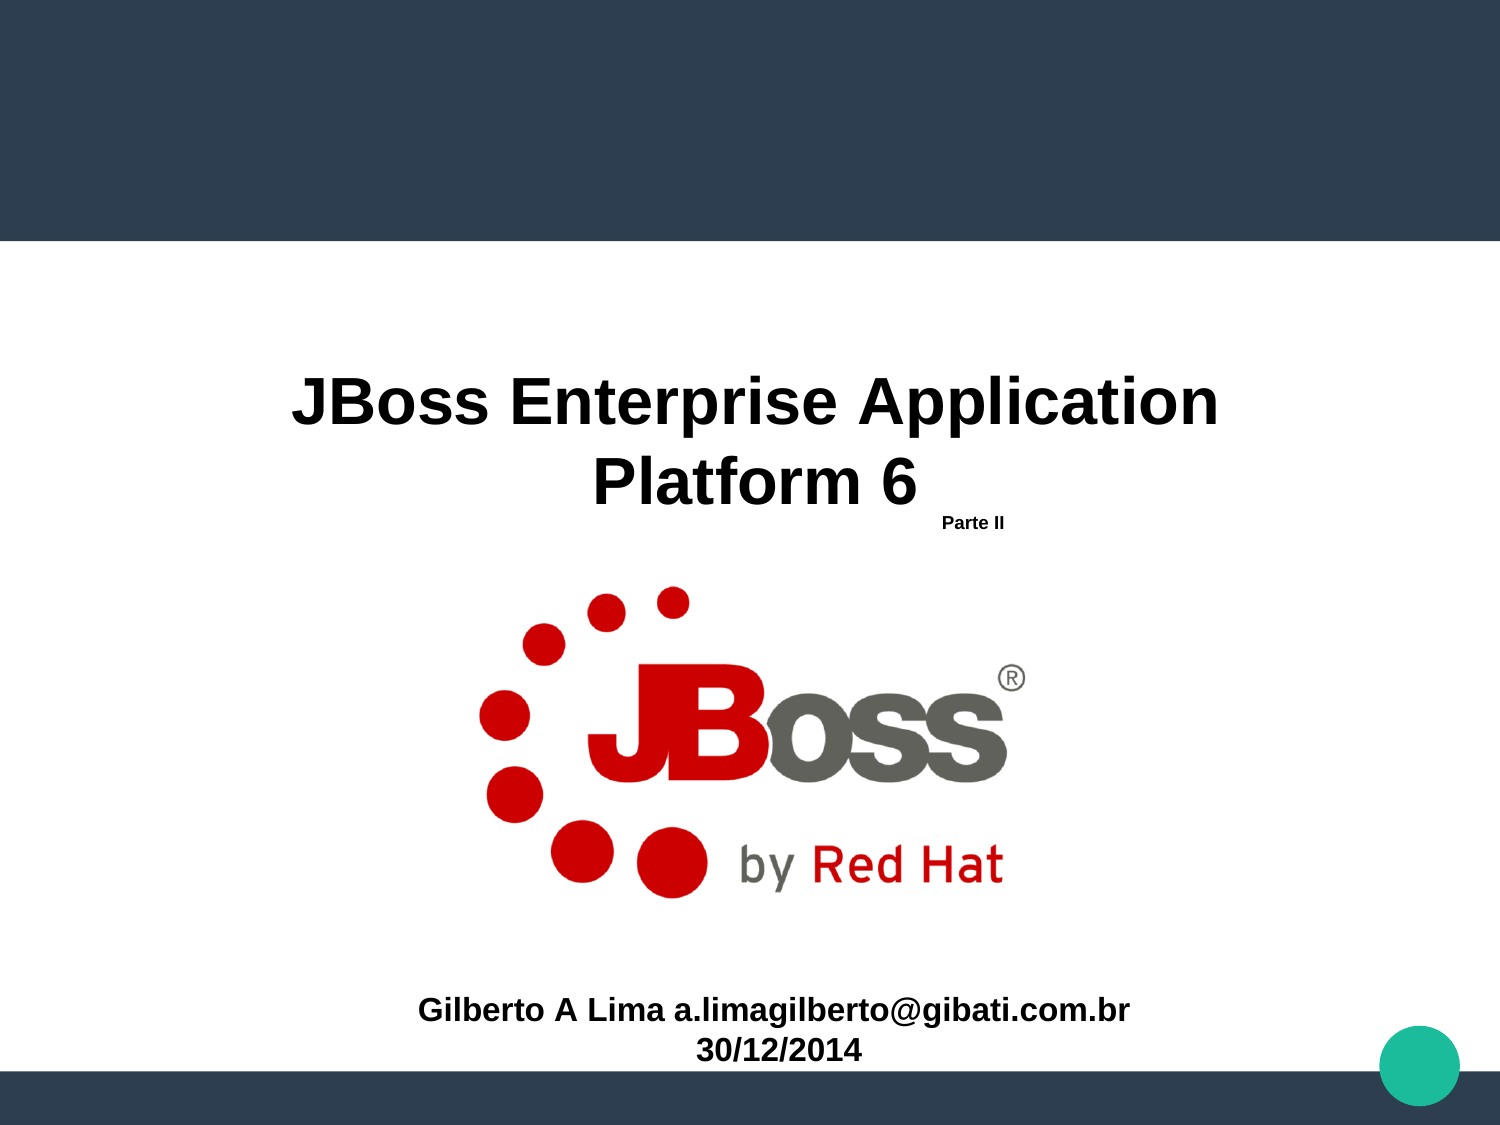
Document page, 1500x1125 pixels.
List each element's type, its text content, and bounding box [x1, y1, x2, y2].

text_box Gilberto A Lima a.limagilberto@gibati.com.br 30/12/2014 [377, 980, 1181, 1076]
text_box JBoss Enterprise Application Platform 6 [194, 349, 1317, 526]
picture [472, 578, 1058, 947]
text_box Parte II [927, 503, 1157, 542]
